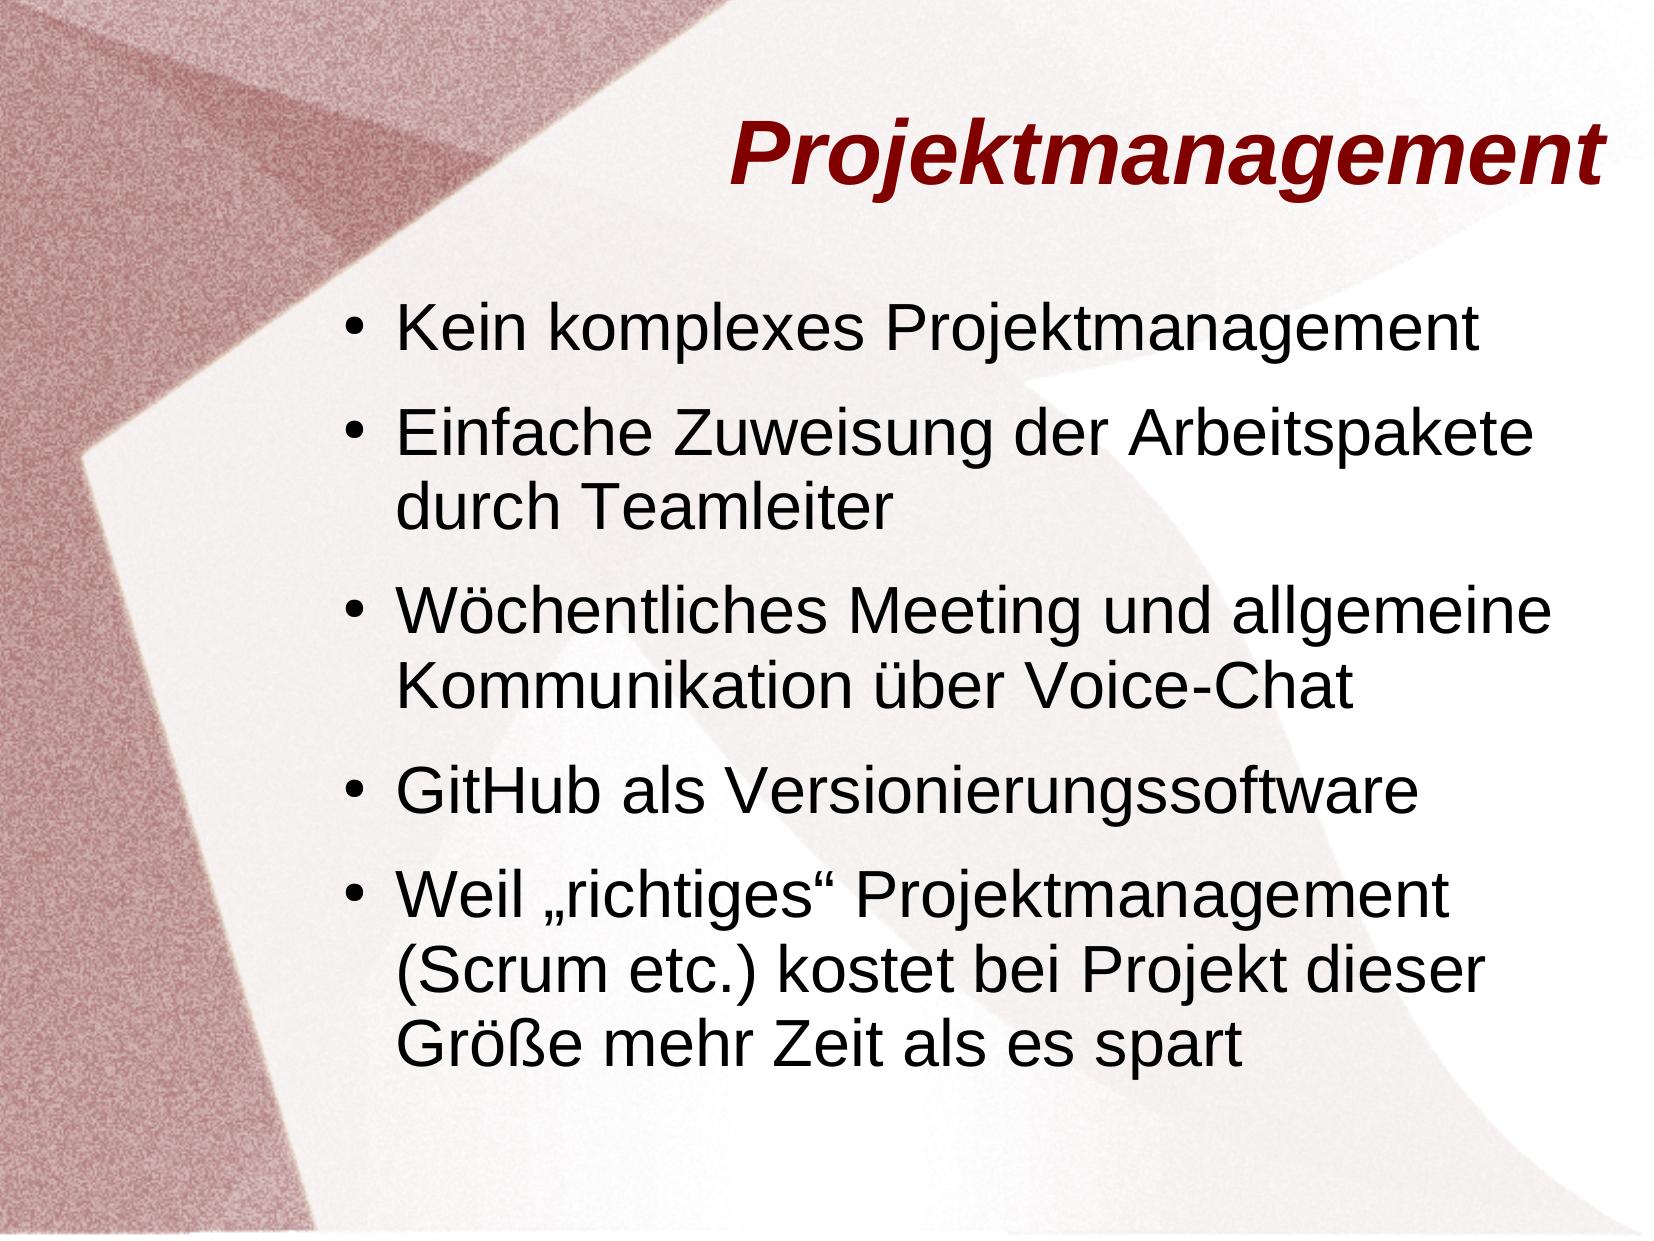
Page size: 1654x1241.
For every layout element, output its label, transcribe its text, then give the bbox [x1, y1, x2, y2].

picture [0, 0, 1654, 1241]
list Kein komplexes Projektmanagement Einfache Zuweisung der Arbeitspakete durch Teamleiter Wöchentliches Meeting und allgemeine Kommunikation über Voice-Chat GitHub als Versionierungssoftware Weil „richtiges“ Projektmanagement (Scrum etc.) kostet bei Projekt dieser Größe mehr Zeit als es spart [324, 290, 1601, 1082]
title Projektmanagement [596, 49, 1607, 257]
